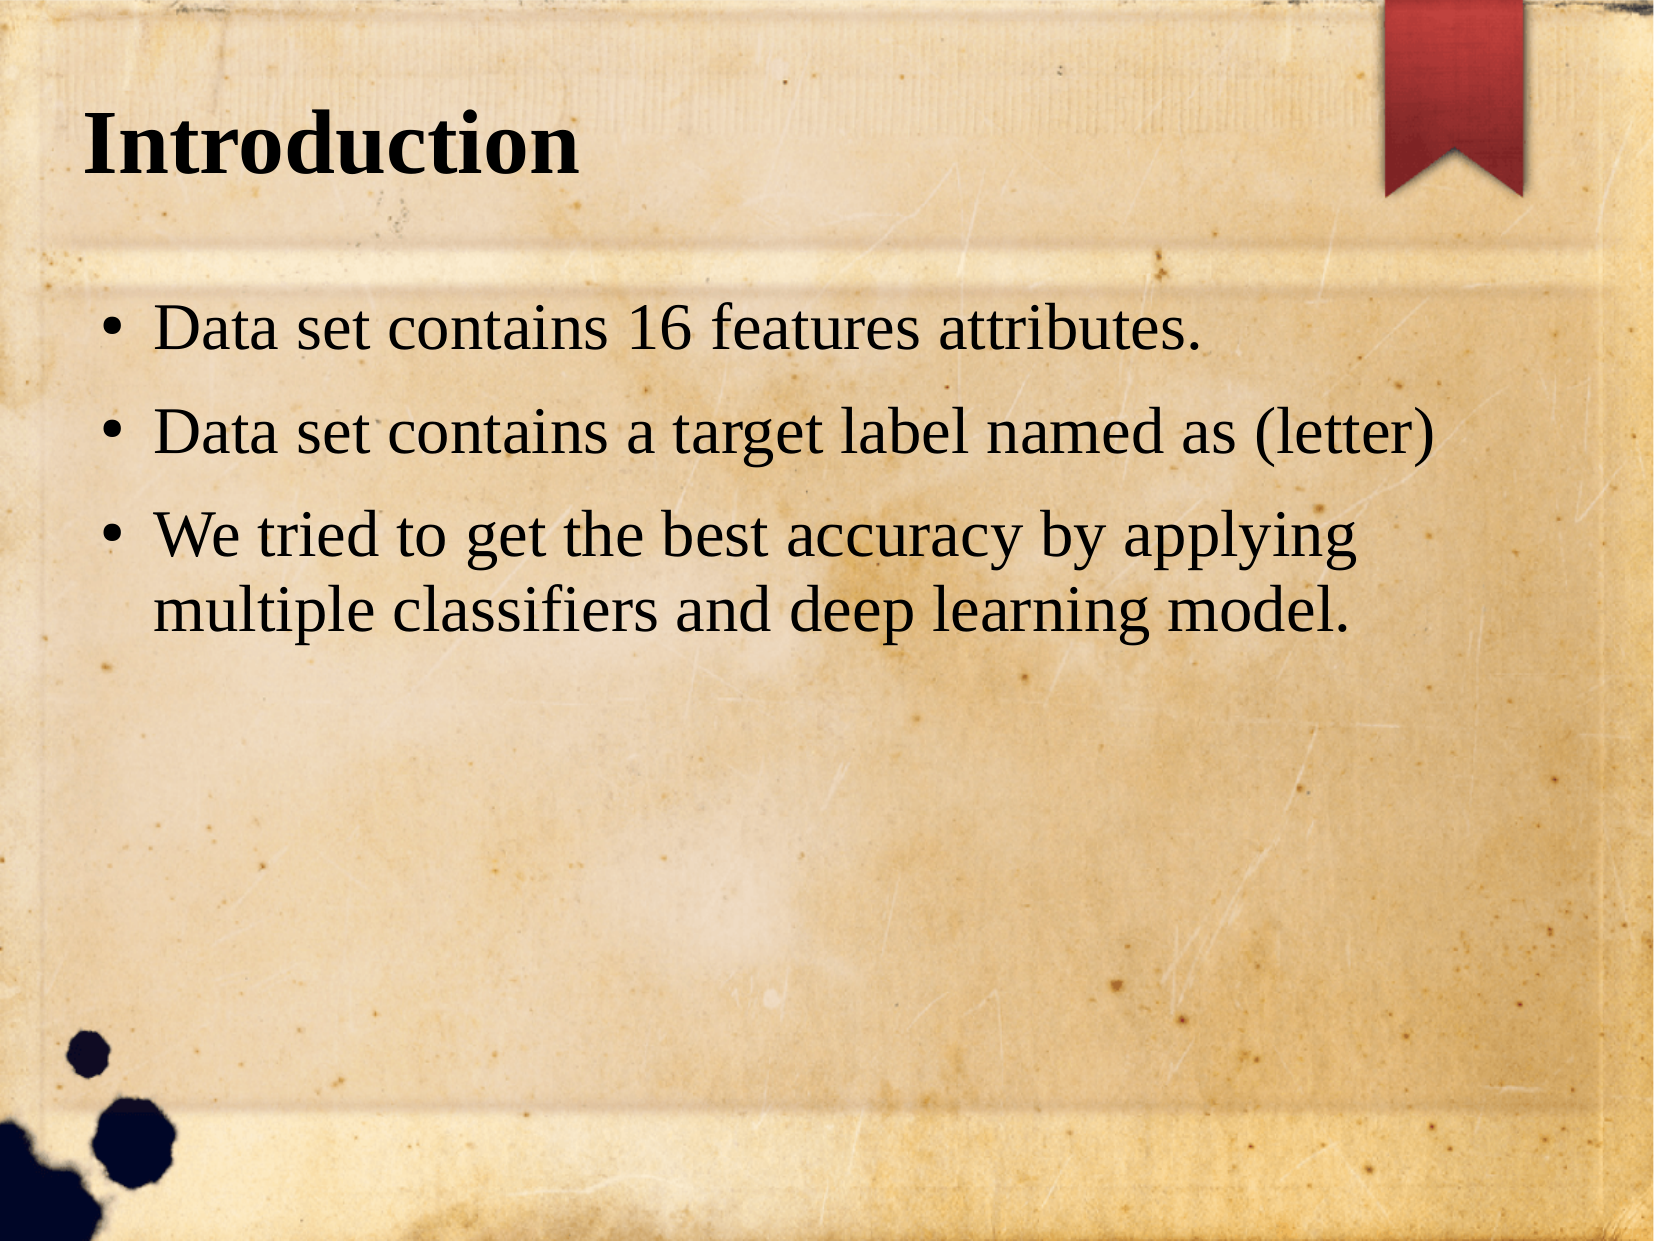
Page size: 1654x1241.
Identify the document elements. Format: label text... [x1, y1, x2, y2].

list Data set contains 16 features attributes. Data set contains a target label named as (letter) We tried to get the best accuracy by applying multiple classifiers and deep learning model. [82, 290, 1538, 1010]
title Introduction [82, 49, 1347, 237]
picture [0, 0, 1654, 1241]
